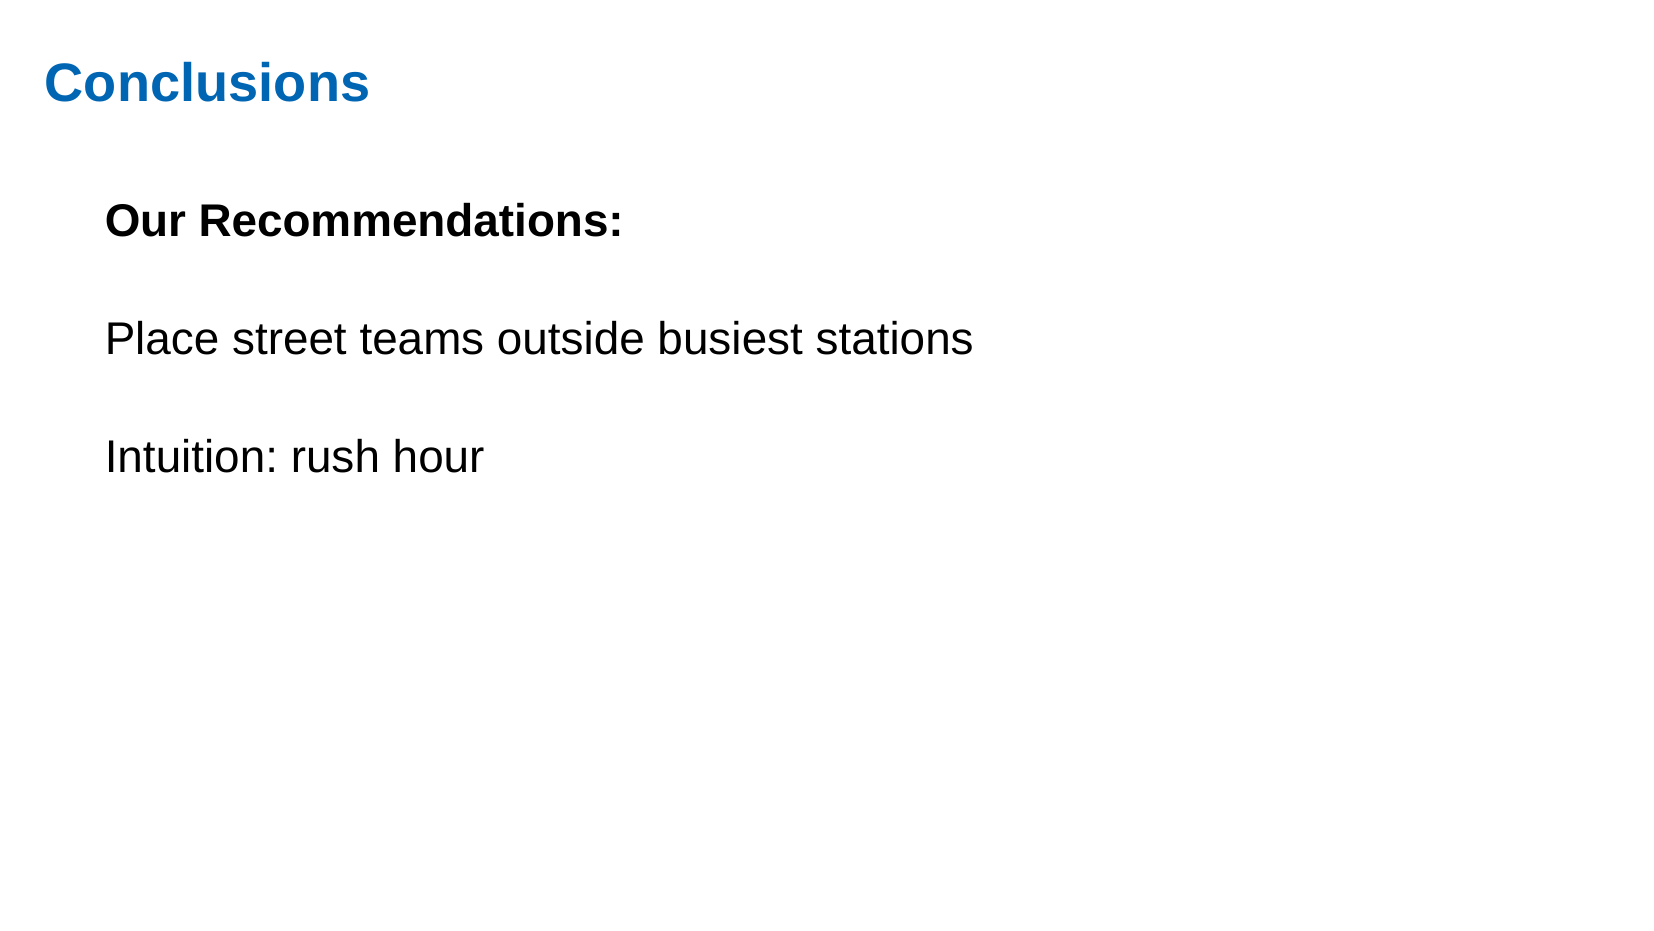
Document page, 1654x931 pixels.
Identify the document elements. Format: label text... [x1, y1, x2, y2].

text_box Conclusions [30, 45, 466, 181]
text_box Our Recommendations: Place street teams outside busiest stations Intuition: rush hour [90, 180, 1576, 871]
